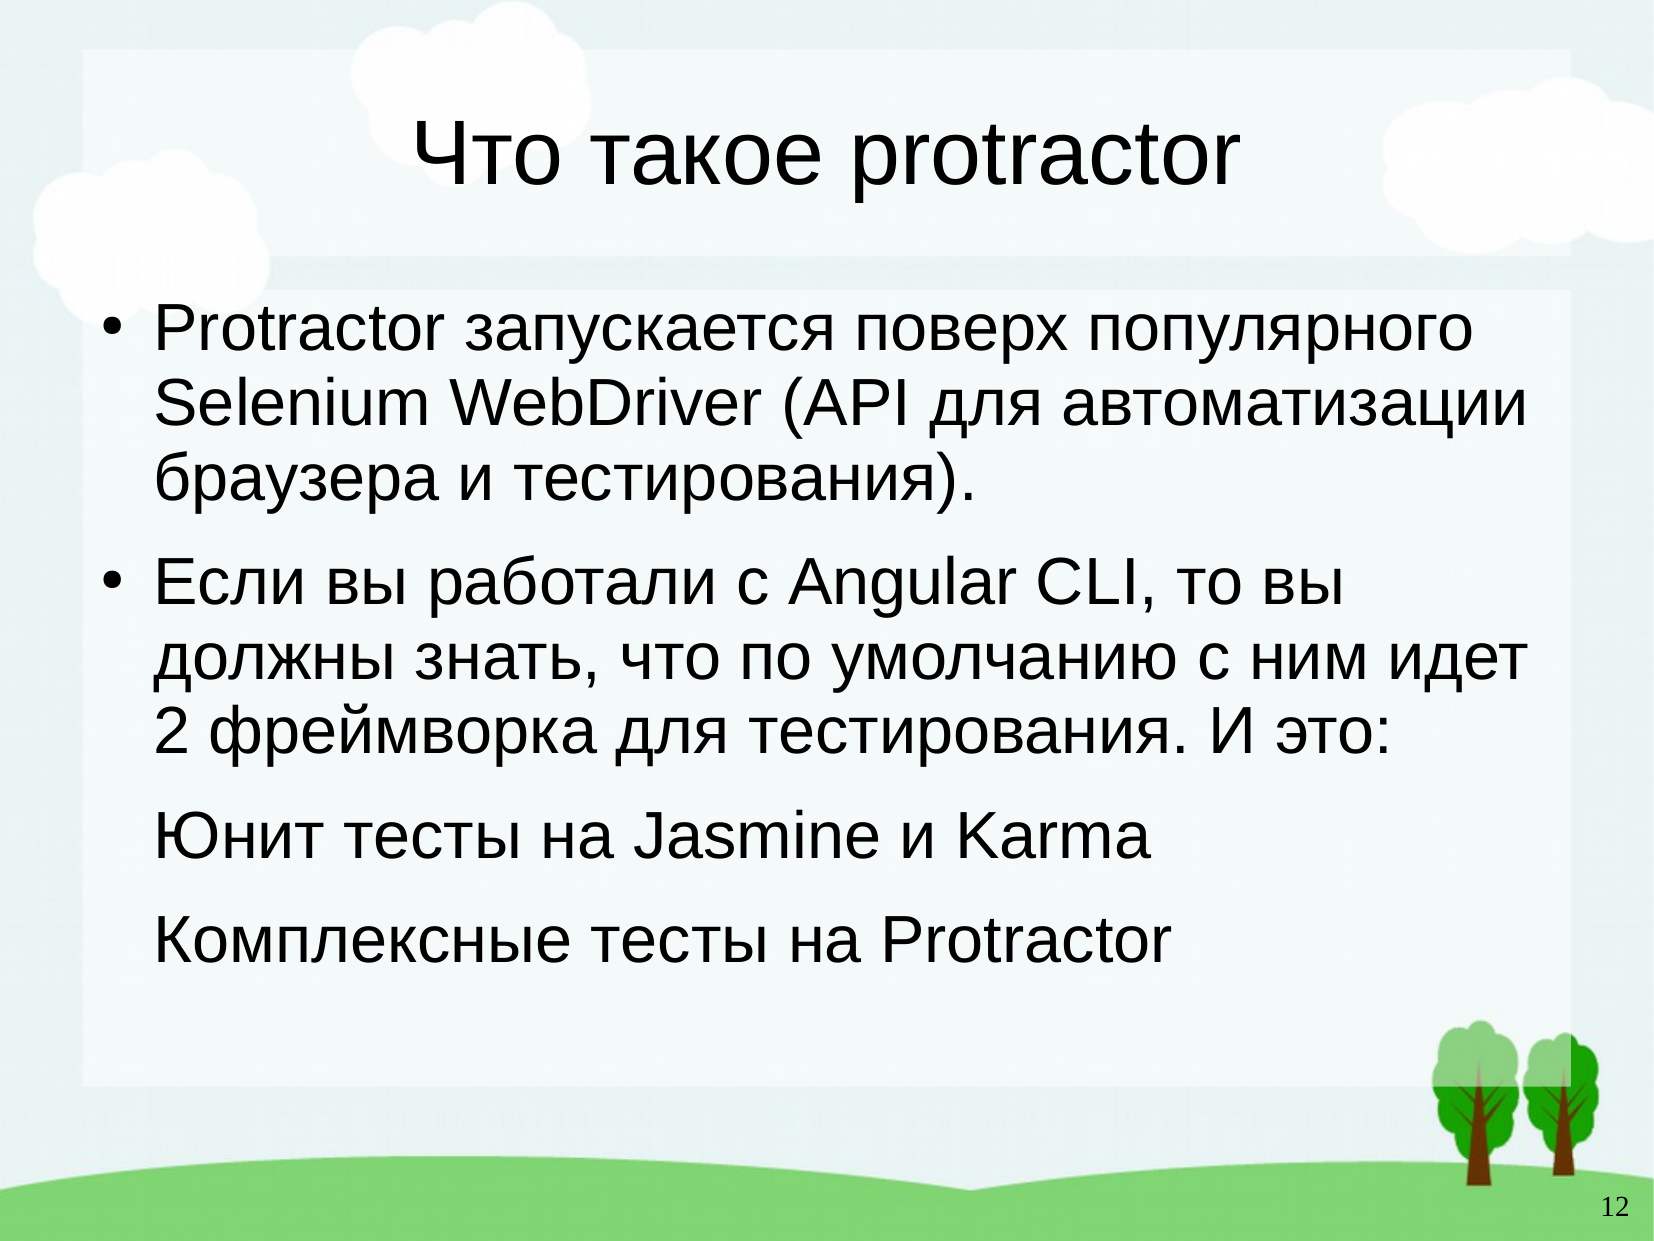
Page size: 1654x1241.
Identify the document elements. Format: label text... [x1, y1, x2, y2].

picture [0, 0, 1654, 1241]
list Protractor запускается поверх популярного Selenium WebDriver (API для автоматизации браузера и тестирования). Если вы работали с Angular CLI, то вы должны знать, что по умолчанию с ним идет 2 фреймворка для тестирования. И это: Юнит тесты на Jasmine и Karma Комплексные тесты на Protractor [82, 290, 1571, 1087]
title Что такое protractor [82, 49, 1571, 257]
